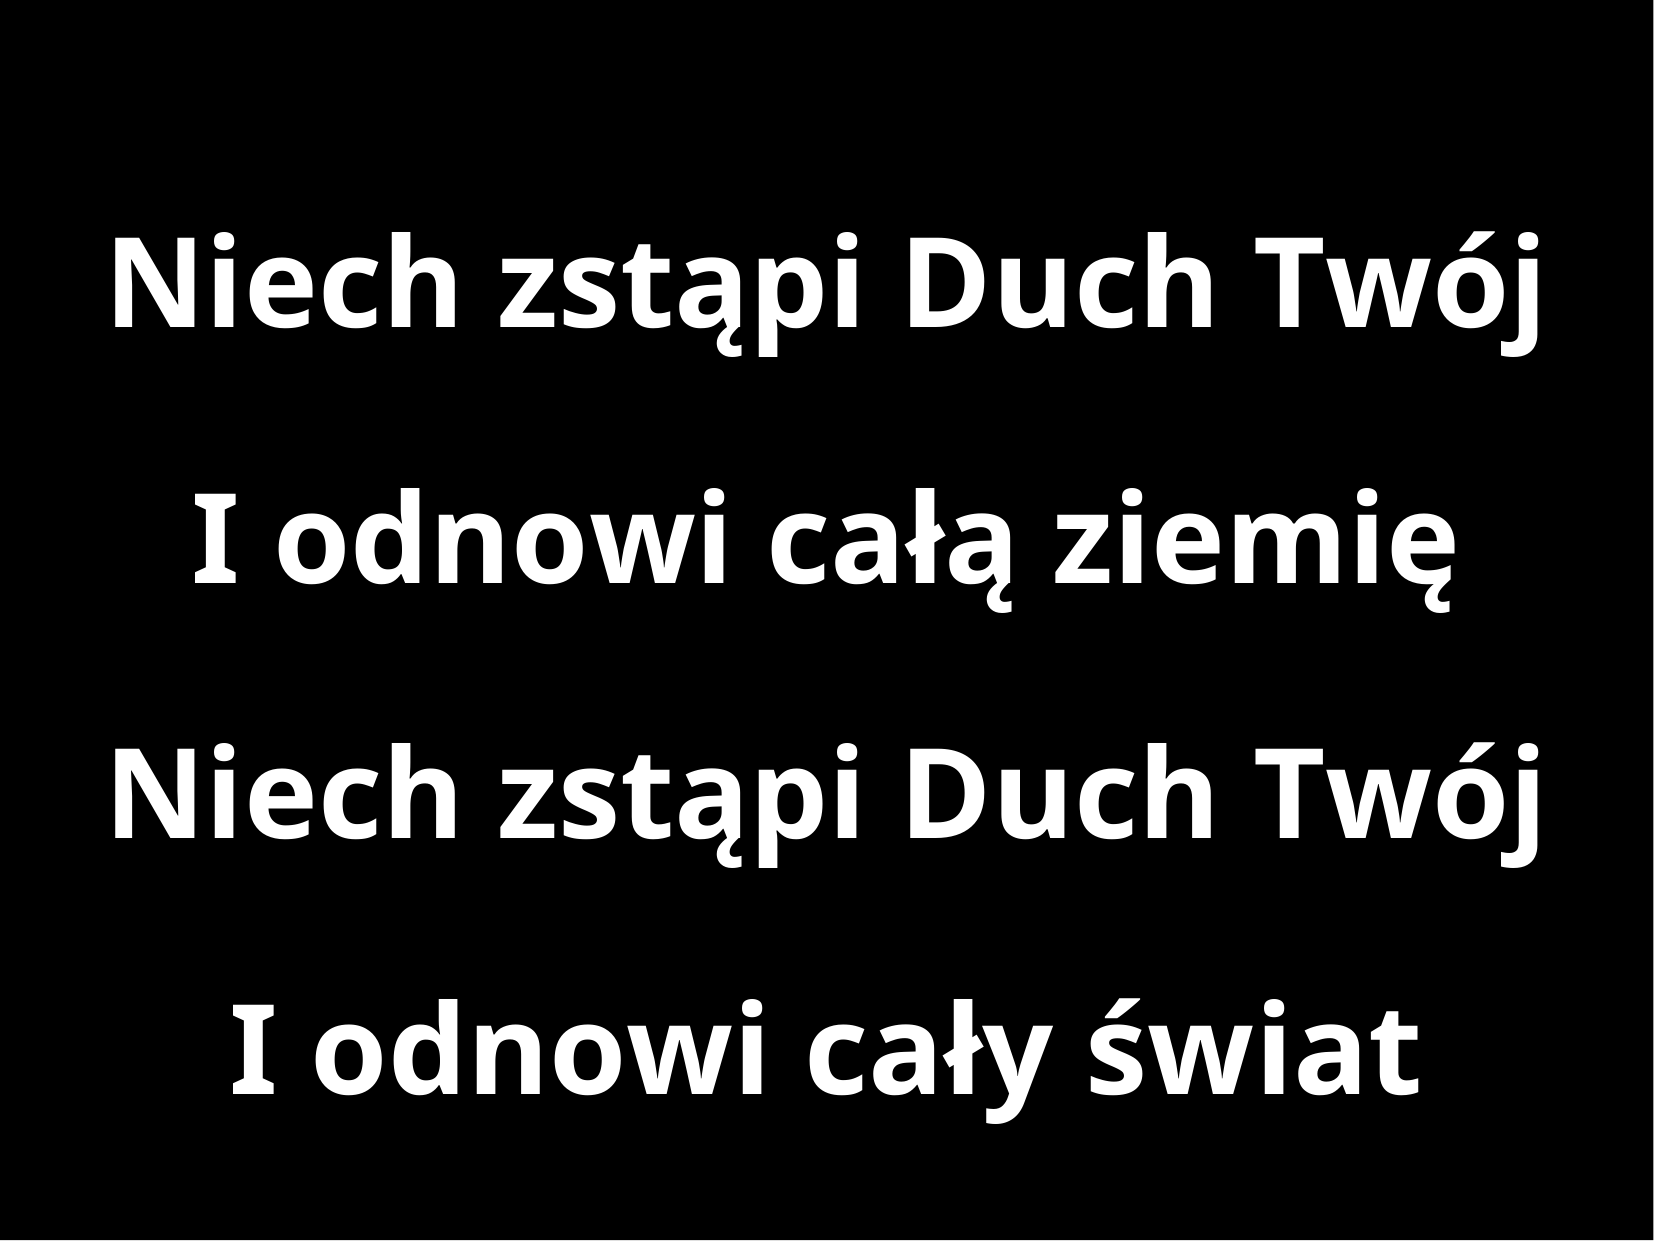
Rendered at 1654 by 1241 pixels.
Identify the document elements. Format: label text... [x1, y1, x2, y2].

title Niech zstąpi Duch Twój I odnowi całą ziemię Niech zstąpi Duch Twój I odnowi cały świat [0, 0, 1654, 1241]
